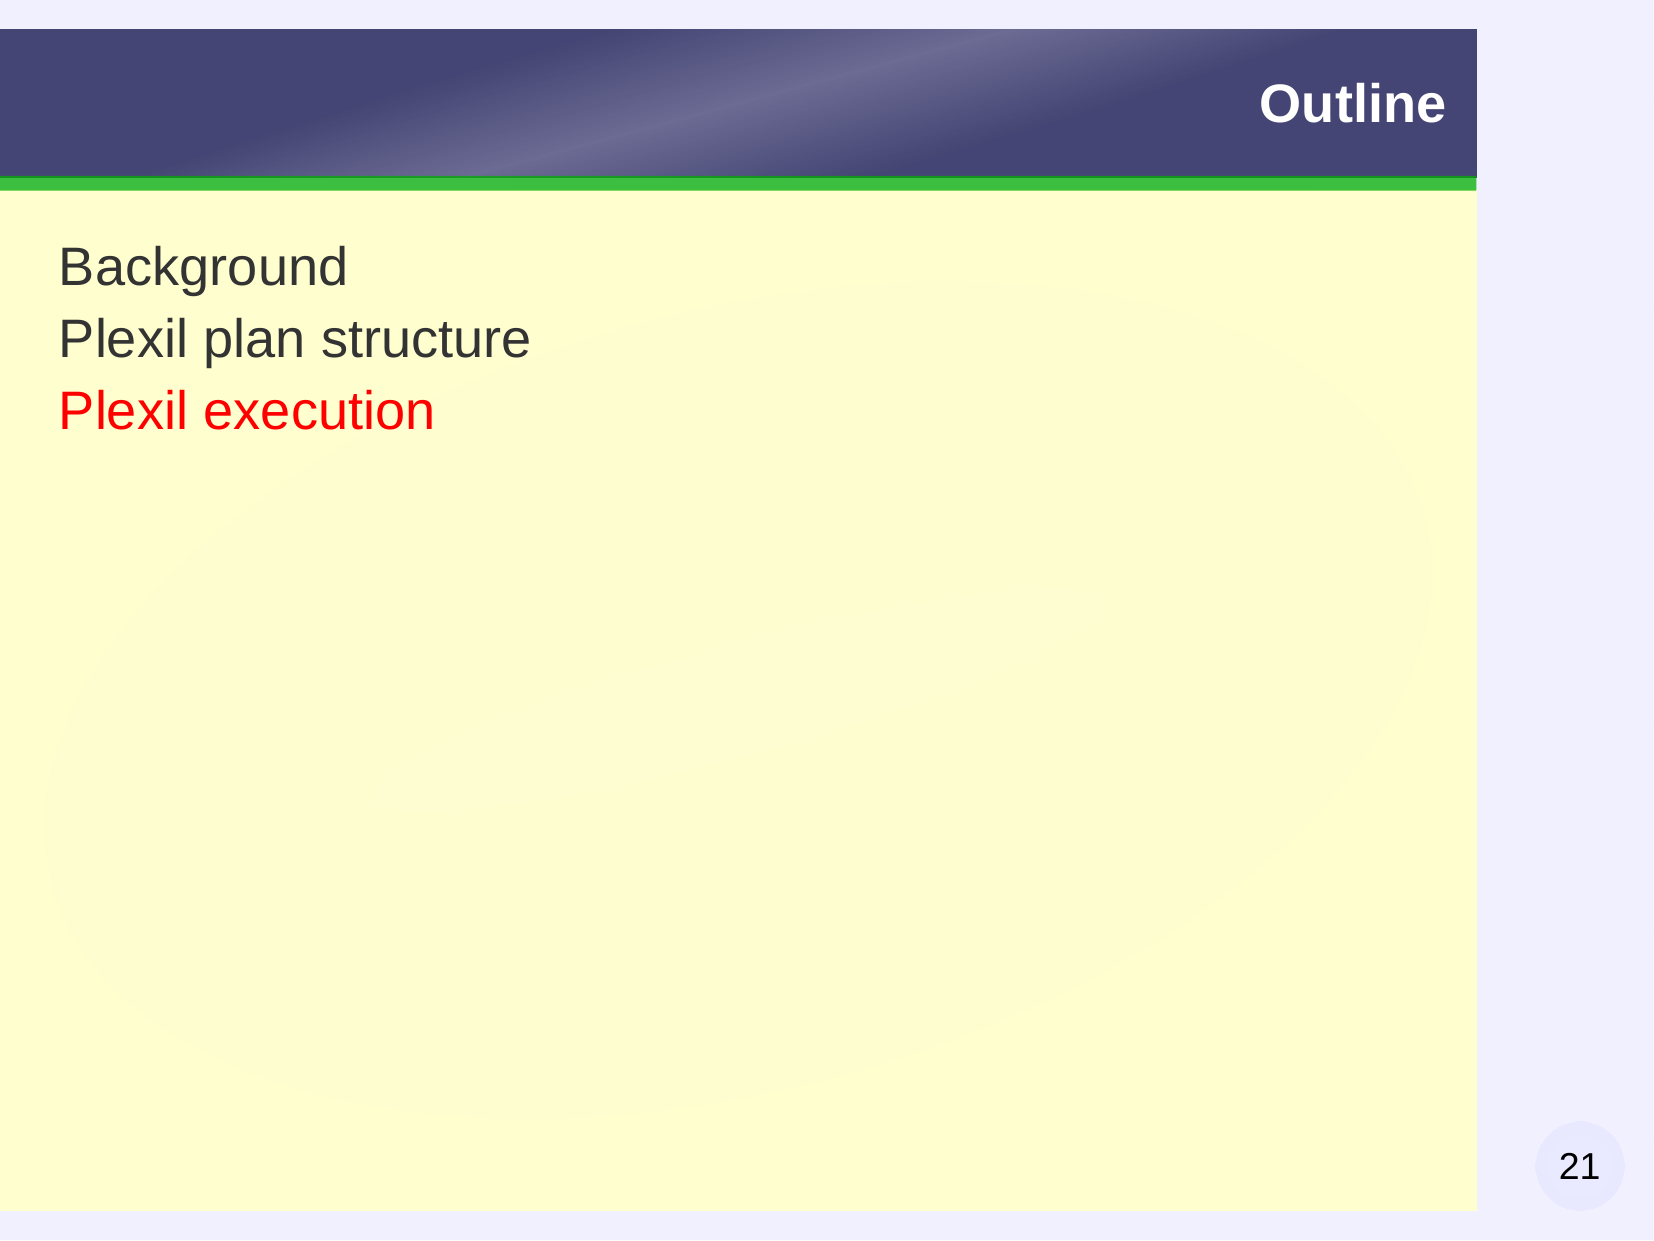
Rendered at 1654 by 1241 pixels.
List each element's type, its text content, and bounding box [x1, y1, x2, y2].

list Background Plexil plan structure Plexil execution [59, 236, 1418, 1182]
title Outline [29, 59, 1447, 148]
